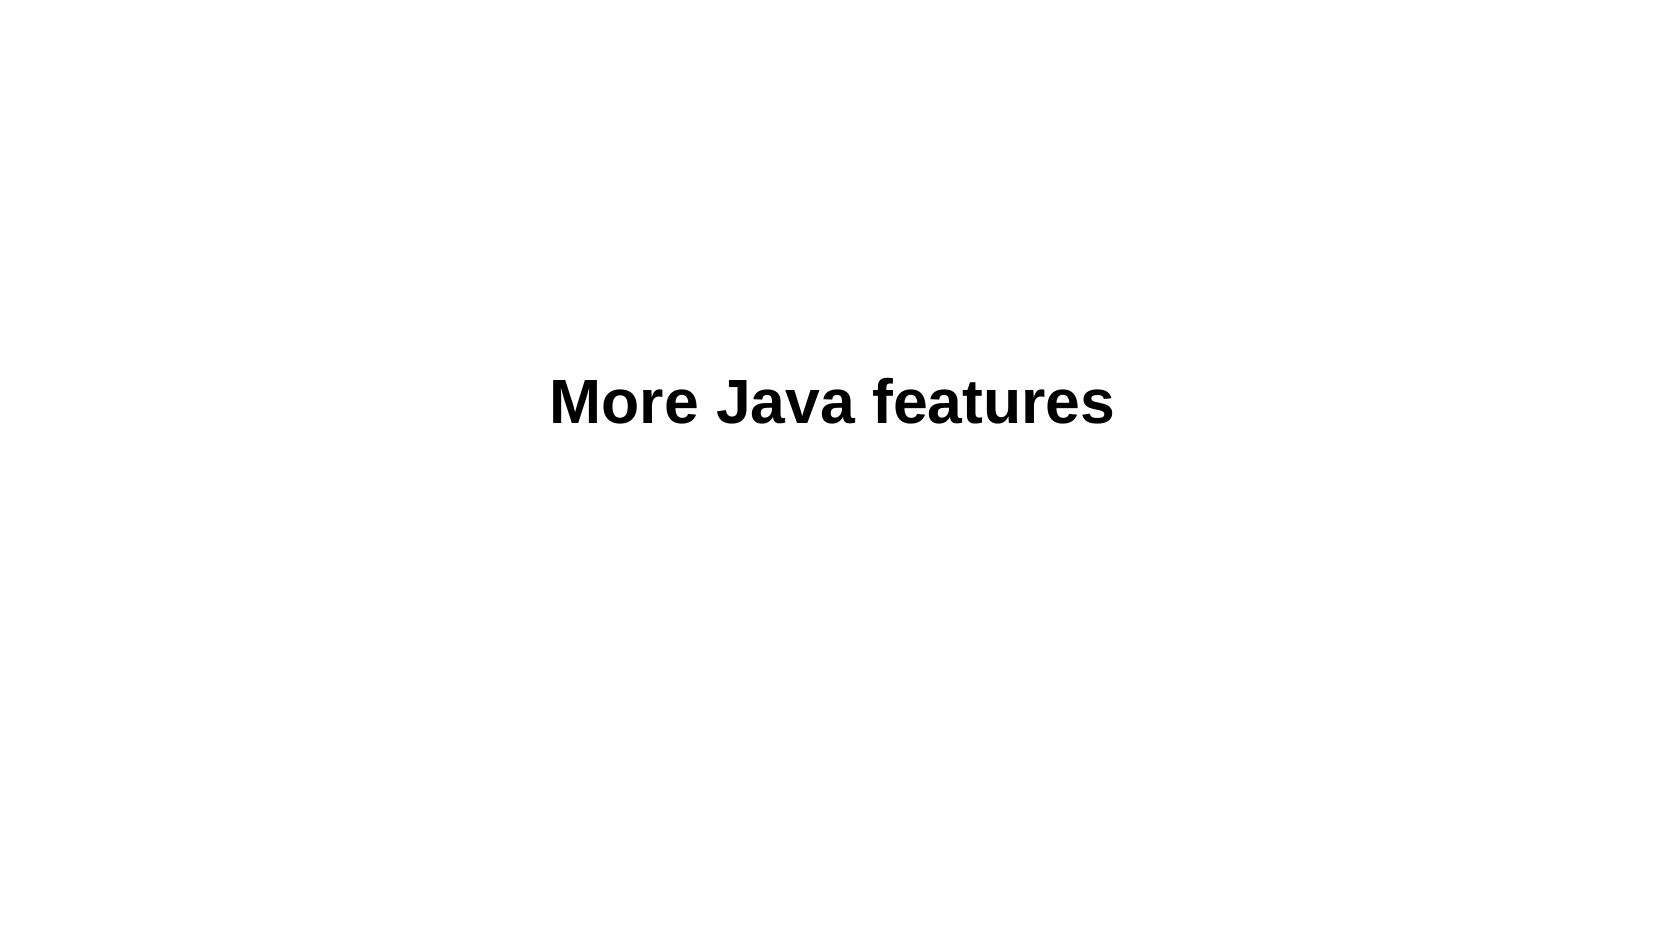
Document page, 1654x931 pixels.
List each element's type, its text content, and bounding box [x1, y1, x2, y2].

title More Java features [77, 323, 1566, 479]
